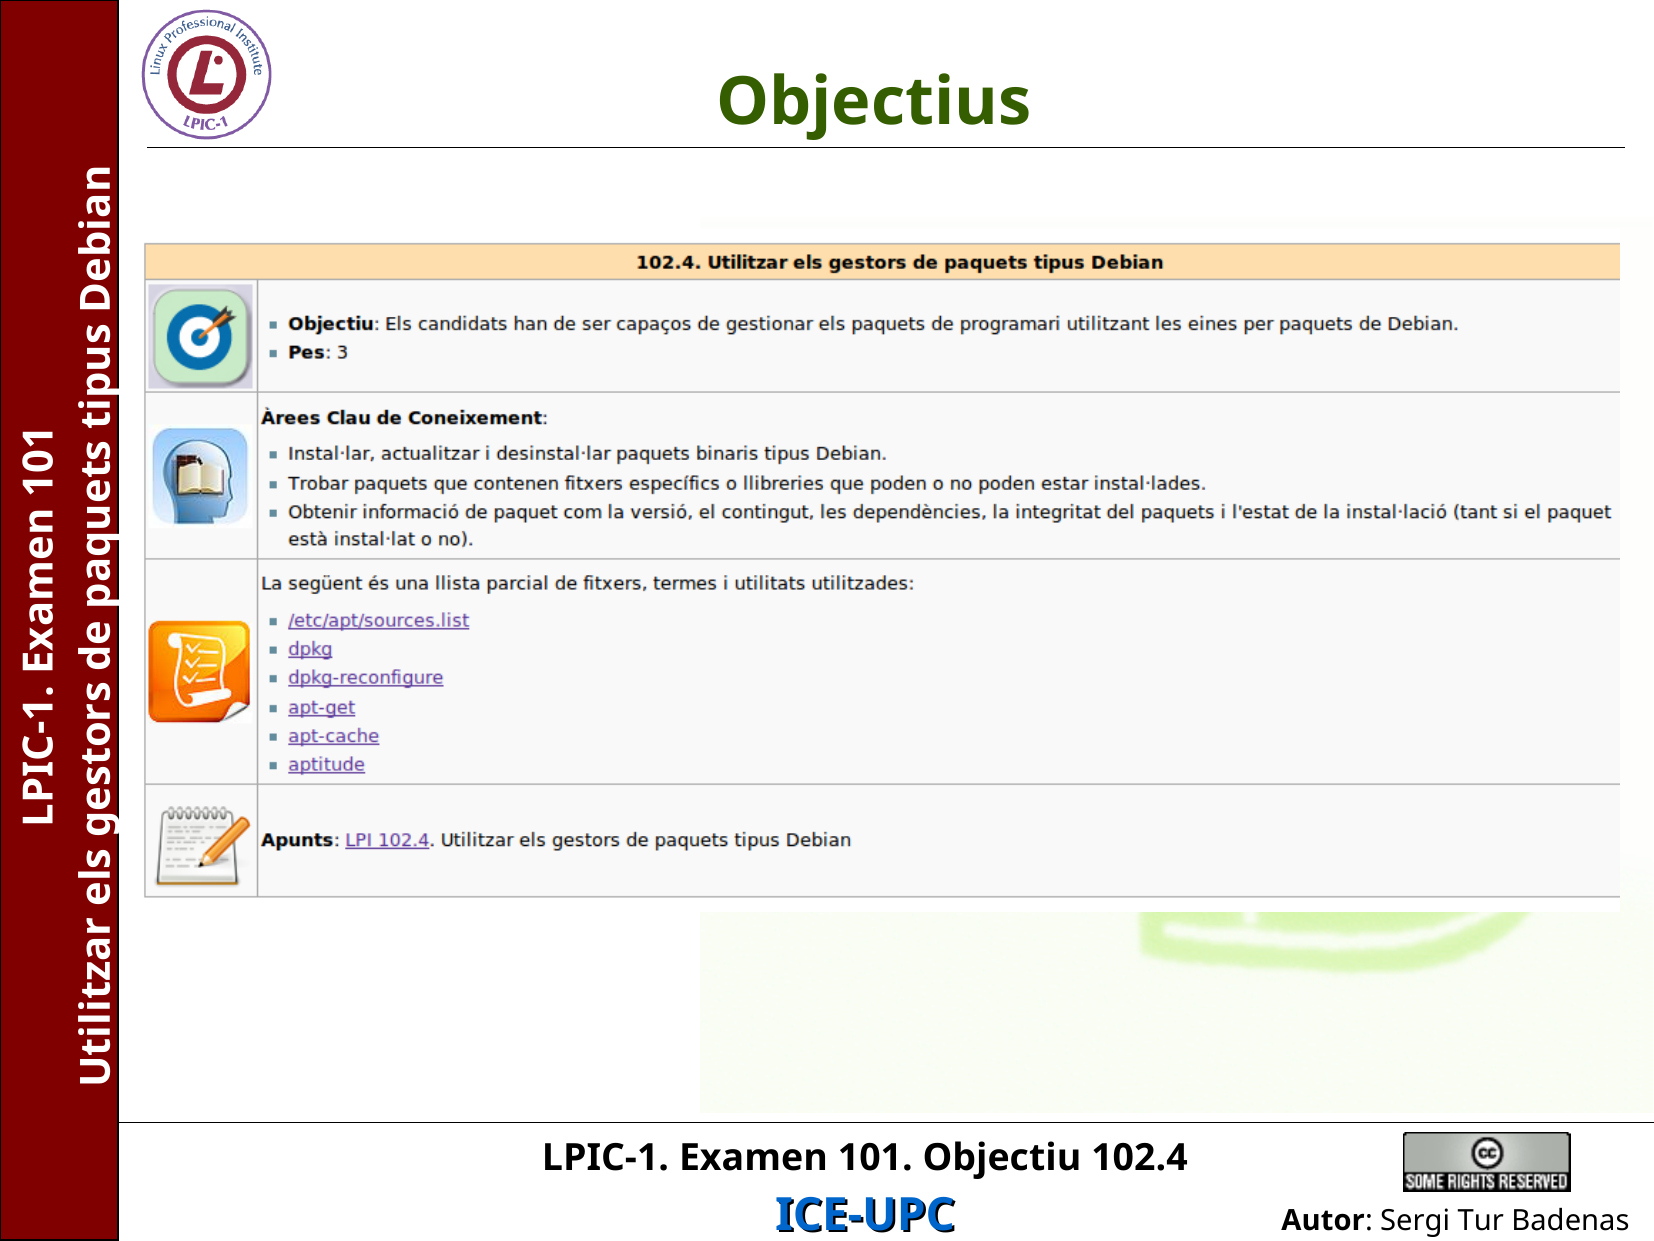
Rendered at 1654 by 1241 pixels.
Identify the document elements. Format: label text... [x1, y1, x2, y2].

picture [133, 217, 1654, 1113]
picture [1403, 1132, 1571, 1192]
title Objectius [129, 55, 1619, 142]
picture [135, 5, 277, 55]
